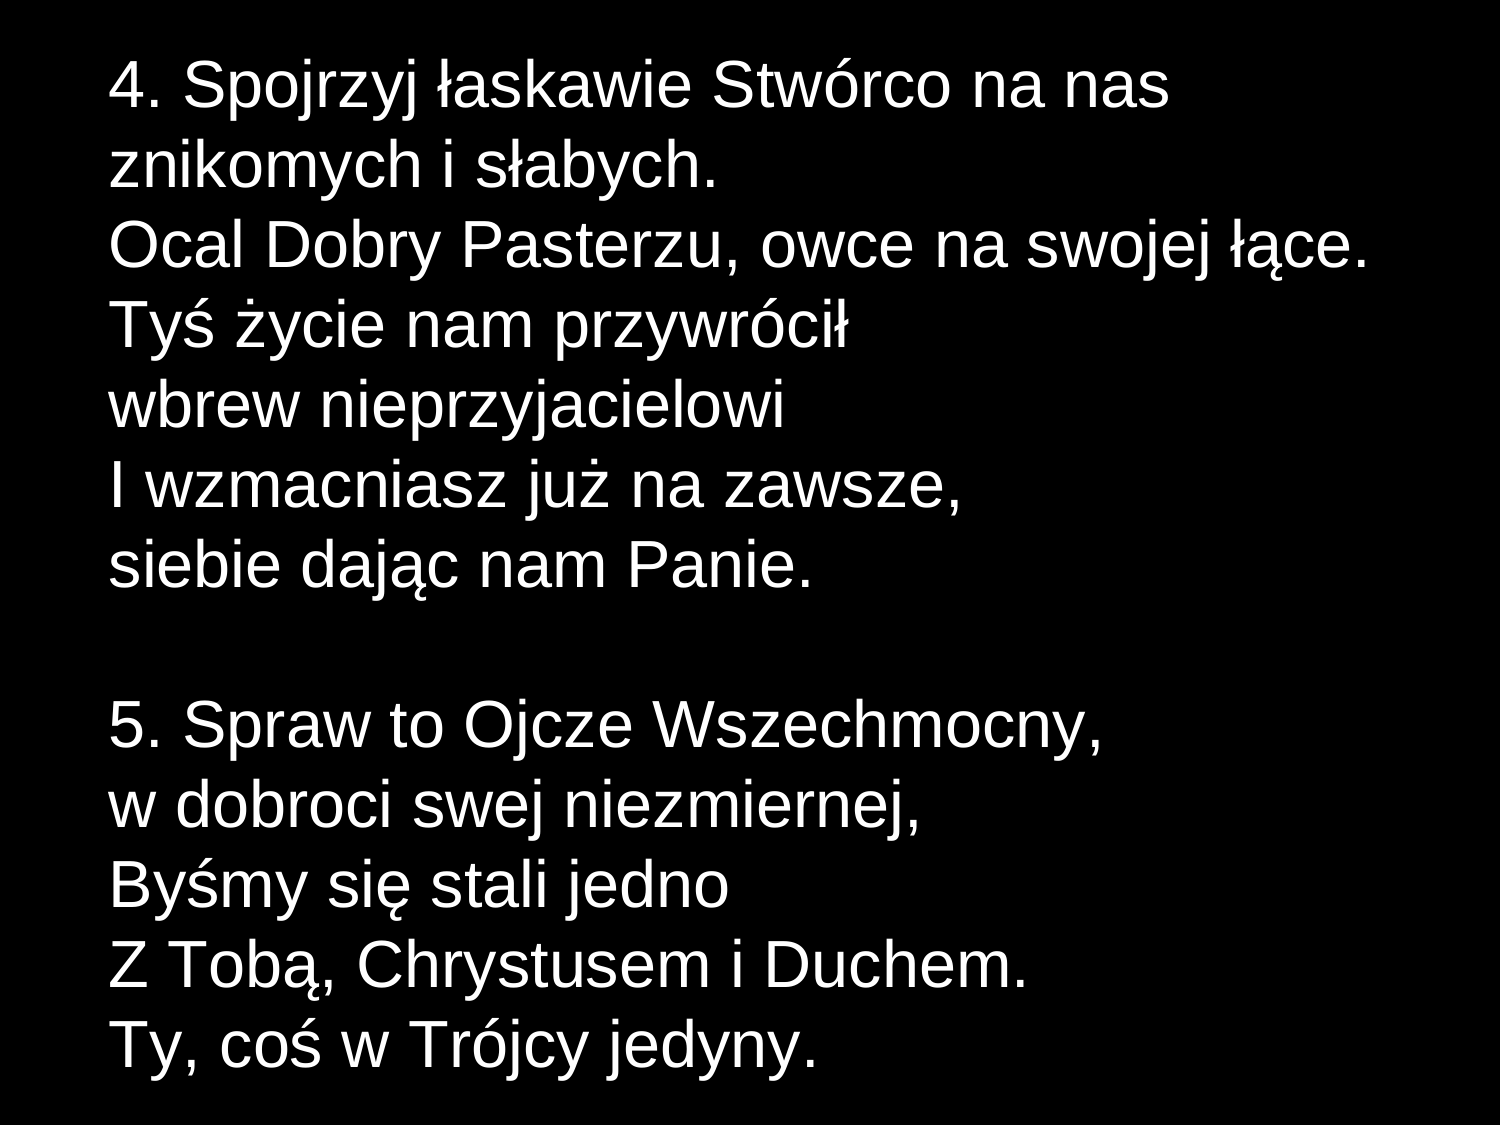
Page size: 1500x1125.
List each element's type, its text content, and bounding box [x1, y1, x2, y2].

text_box 4. Spojrzyj łaskawie Stwórco na nas znikomych i słabych. Ocal Dobry Pasterzu, owce na swojej łące. Tyś życie nam przywrócił wbrew nieprzyjacielowi I wzmacniasz już na zawsze, siebie dając nam Panie. 5. Spraw to Ojcze Wszechmocny, w dobroci swej niezmiernej, Byśmy się stali jedno Z Tobą, Chrystusem i Duchem. Ty, coś w Trójcy jedyny. [93, 33, 1465, 1089]
